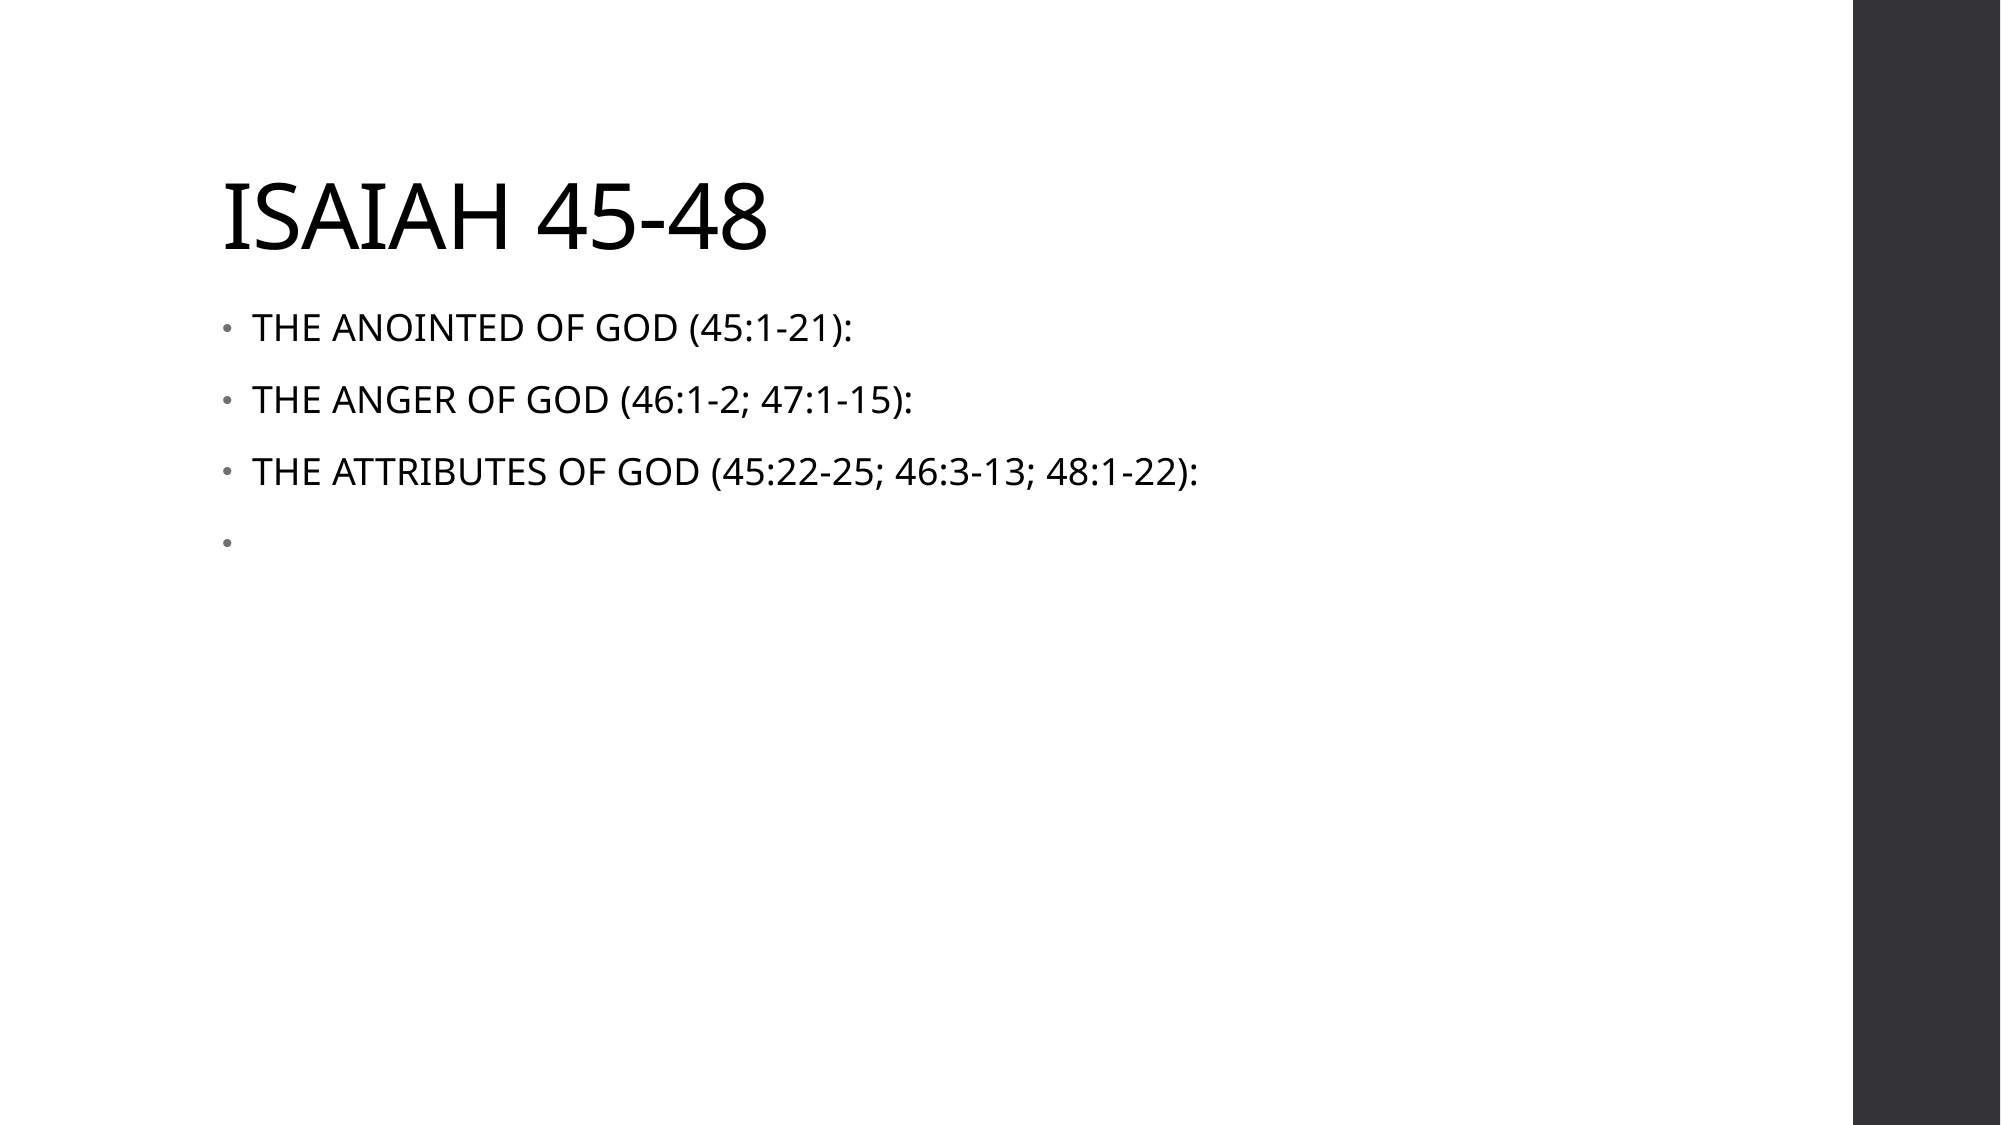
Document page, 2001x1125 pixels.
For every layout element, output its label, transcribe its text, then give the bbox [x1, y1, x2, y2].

title ISAIAH 45-48 [206, 60, 1797, 278]
list THE ANOINTED OF GOD (45:1-21): THE ANGER OF GOD (46:1-2; 47:1-15): THE ATTRIBUTES OF GOD (45:22-25; 46:3-13; 48:1-22): [206, 299, 1617, 1014]
